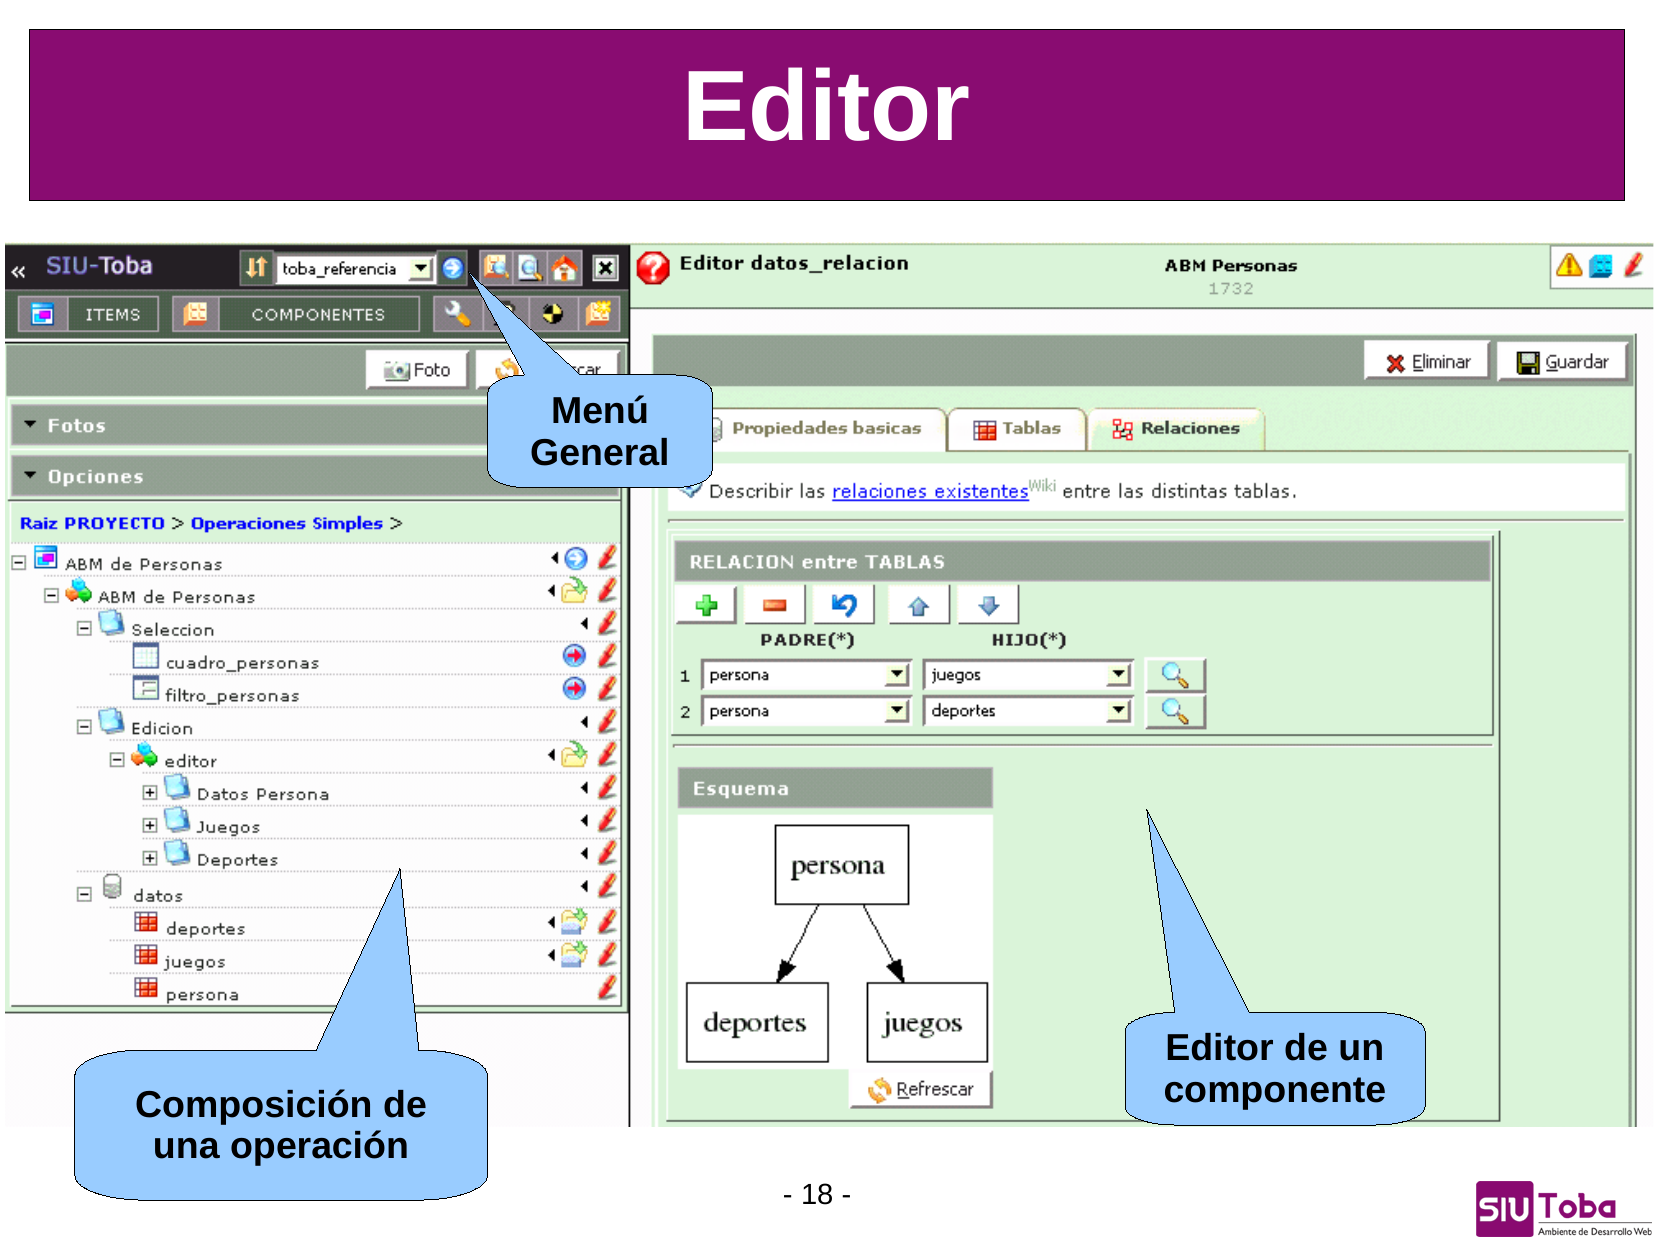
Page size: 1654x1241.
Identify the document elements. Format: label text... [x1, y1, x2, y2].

text_box Editor de un componente [1125, 809, 1426, 1126]
text_box Menú General [468, 271, 713, 488]
picture [1476, 1181, 1652, 1237]
picture [5, 242, 1654, 1127]
text_box Composición de una operación [74, 868, 488, 1201]
title Editor [59, 47, 1595, 166]
